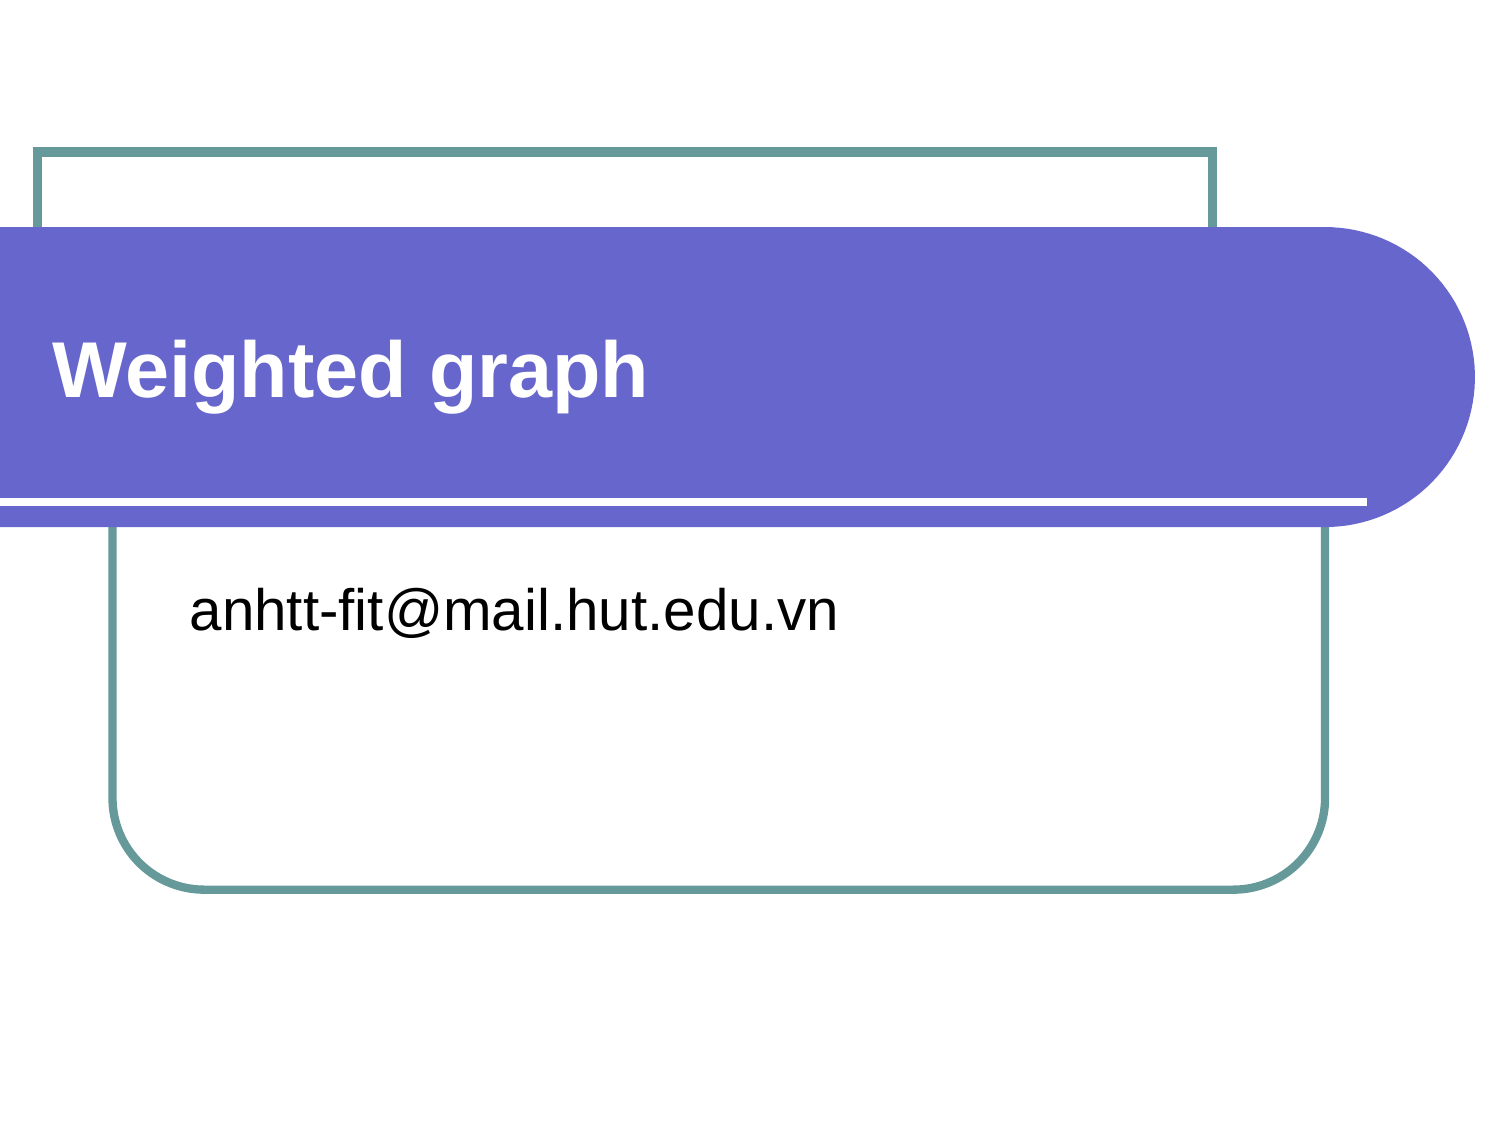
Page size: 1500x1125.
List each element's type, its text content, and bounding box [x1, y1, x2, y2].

title Weighted graph [37, 234, 1363, 499]
subtitle anhtt-fit@mail.hut.edu.vn [174, 564, 1263, 840]
